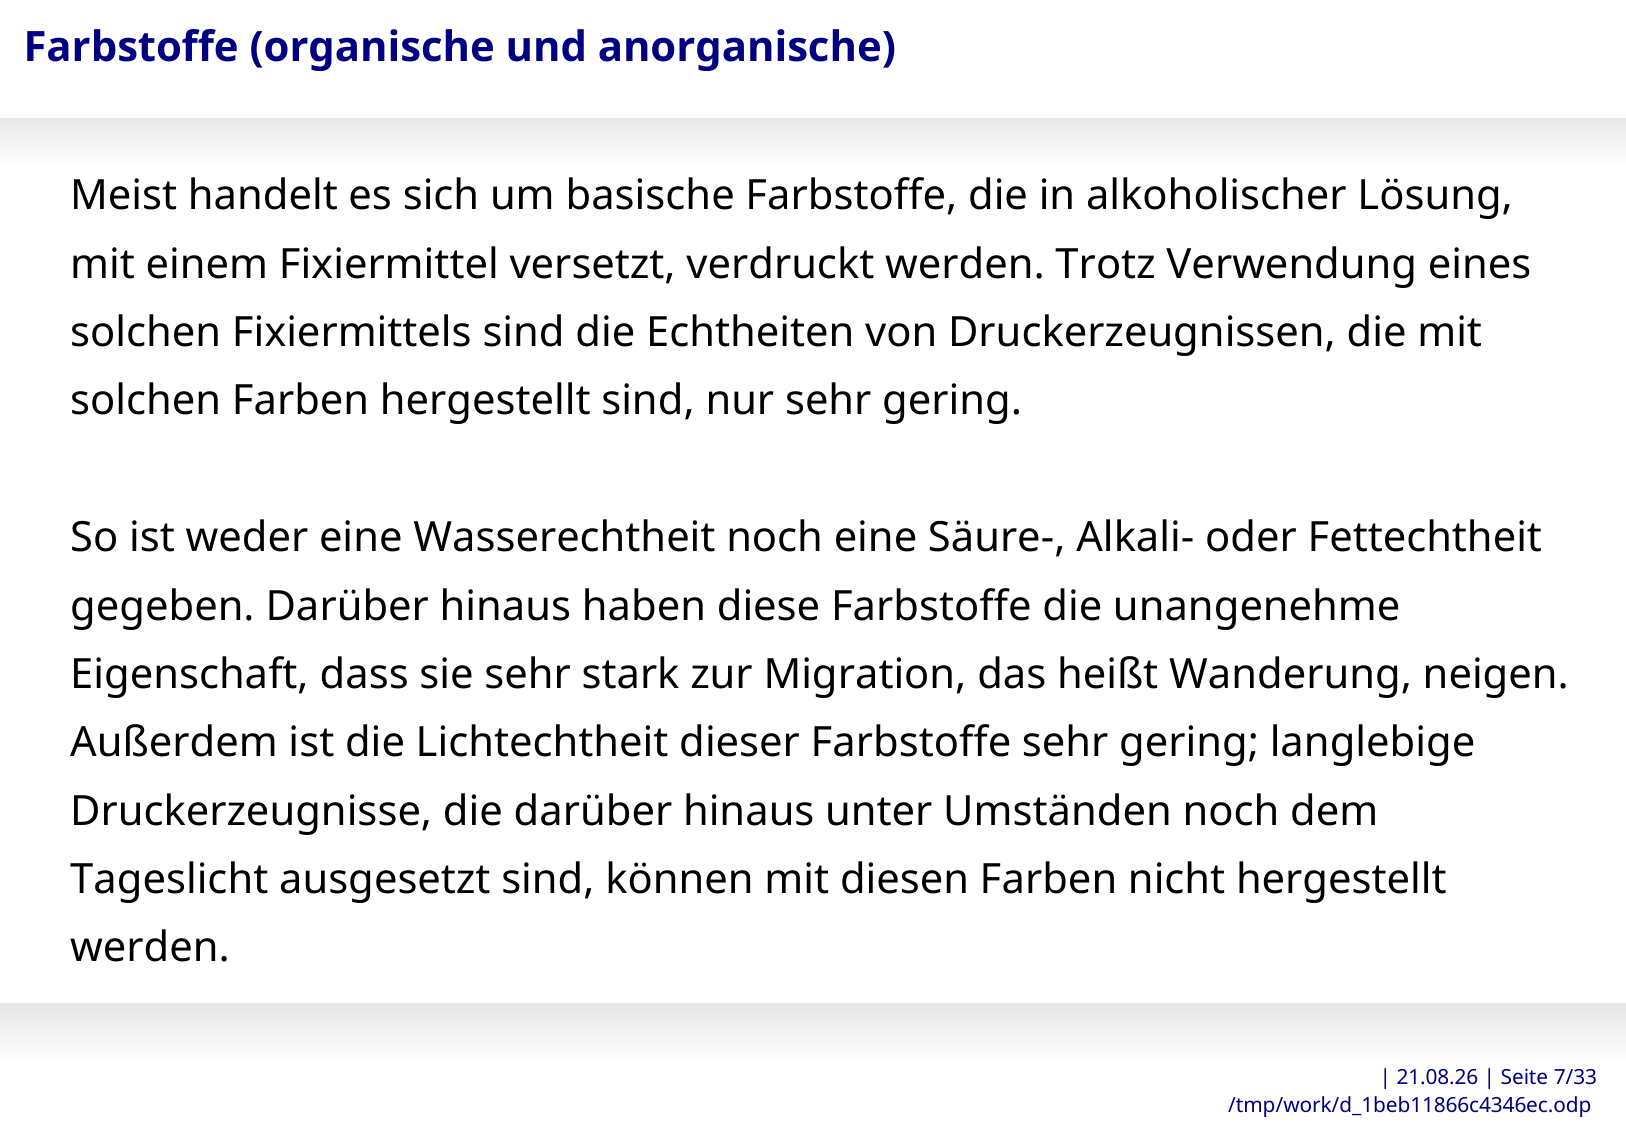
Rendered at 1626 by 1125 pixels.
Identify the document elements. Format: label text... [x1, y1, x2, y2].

title Farbstoffe (organische und anorganische) [23, 5, 1600, 154]
list Meist handelt es sich um basische Farbstoffe, die in alkoholischer Lösung, mit einem Fixiermittel versetzt, verdruckt werden. Trotz Verwendung eines solchen Fixiermittels sind die Echtheiten von Druckerzeugnissen, die mit solchen Farben hergestellt sind, nur sehr gering. So ist weder eine Wasserechtheit noch eine Säure-, Alkali- oder Fettechtheit gegeben. Darüber hinaus haben diese Farbstoffe die unangenehme Eigenschaft, dass sie sehr stark zur Migration, das heißt Wanderung, neigen. Außerdem ist die Lichtechtheit dieser Farbstoffe sehr gering; langlebige Druckerzeugnisse, die darüber hinaus unter Umständen noch dem Tageslicht ausgesetzt sind, können mit diesen Farben nicht hergestellt werden. [23, 153, 1588, 1004]
